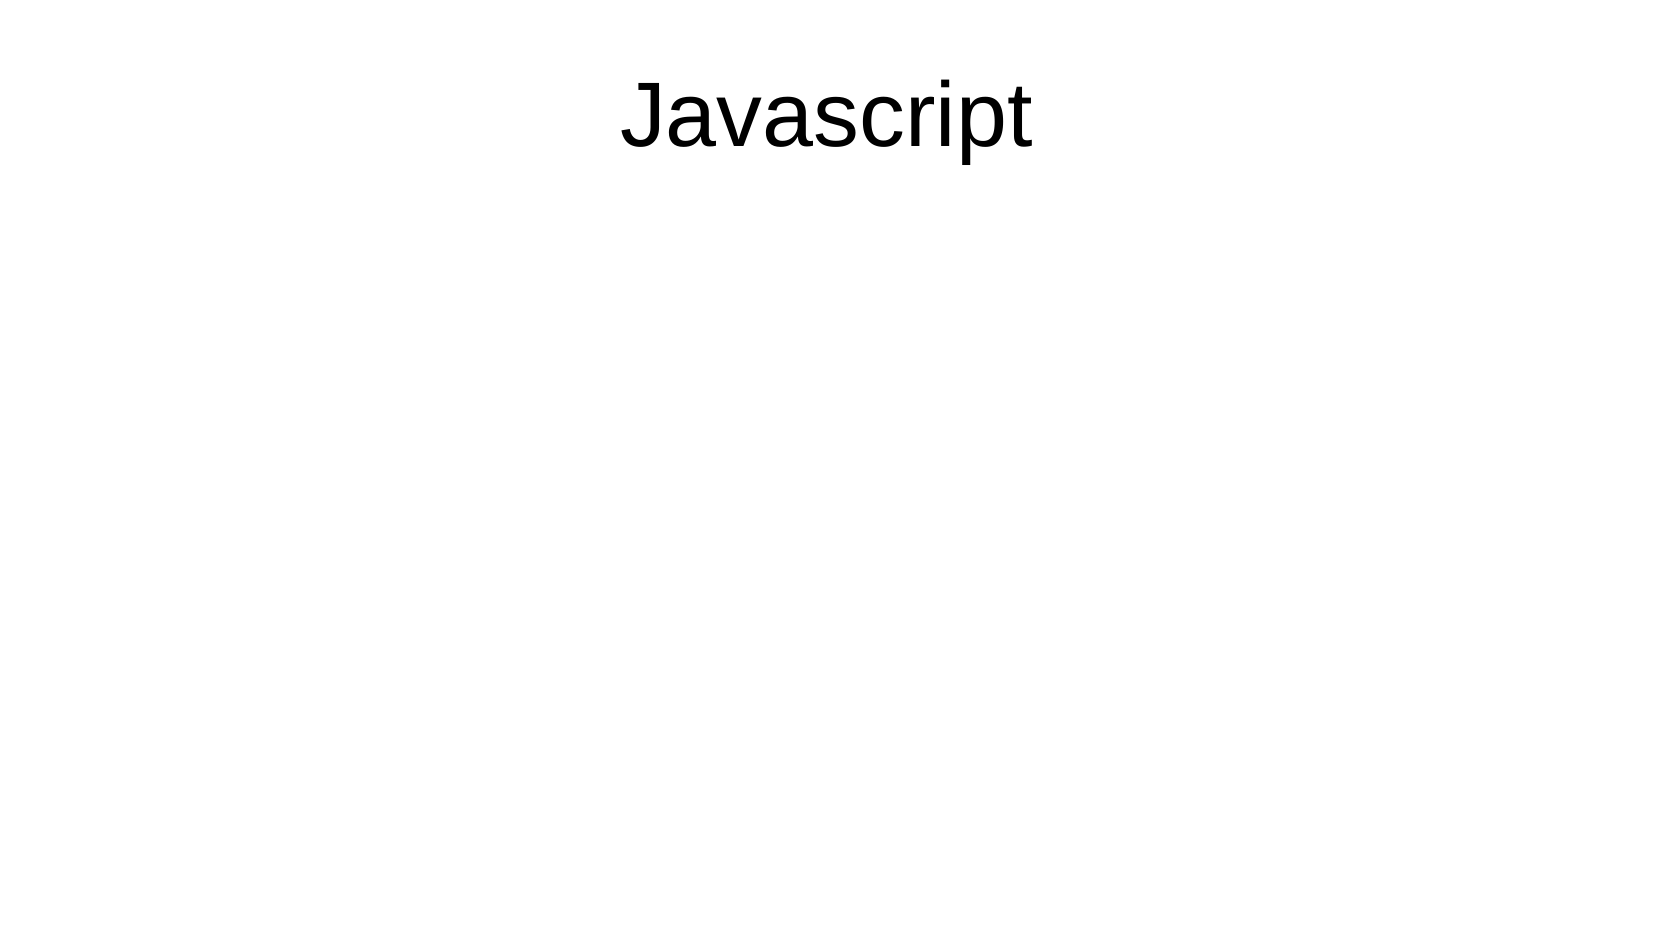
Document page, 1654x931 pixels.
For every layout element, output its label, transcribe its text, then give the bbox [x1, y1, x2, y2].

title Javascript [82, 37, 1571, 193]
